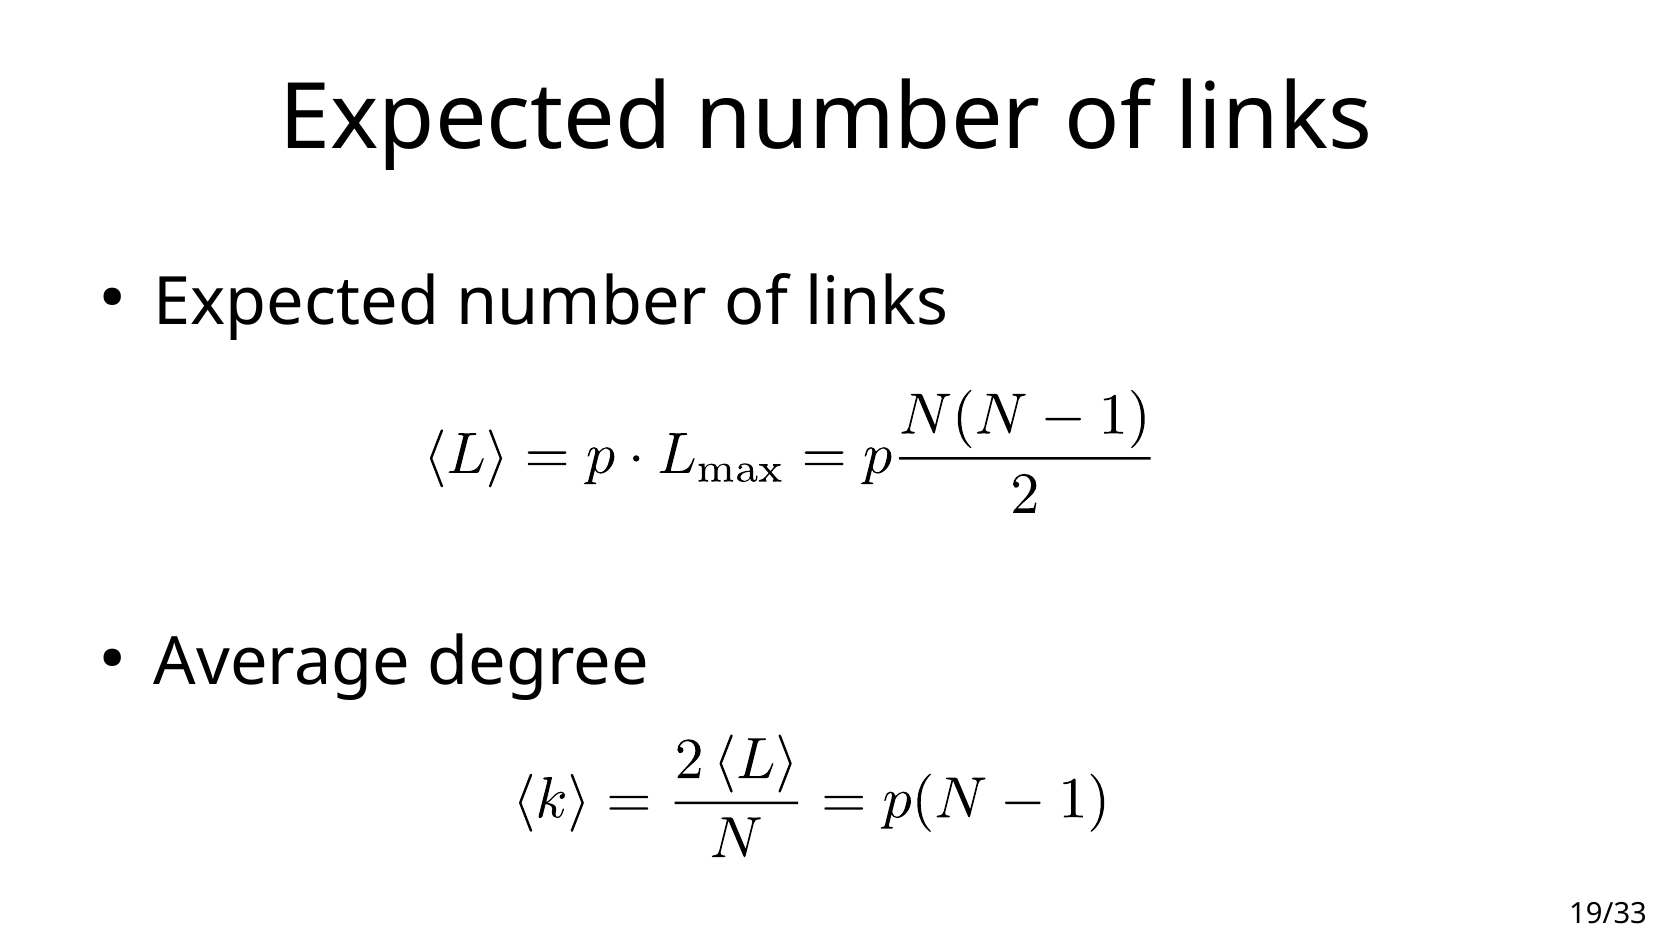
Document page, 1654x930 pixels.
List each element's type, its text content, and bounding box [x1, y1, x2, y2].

list Expected number of links Average degree [82, 252, 1571, 793]
title Expected number of links [82, 1, 1571, 225]
text_box [423, 389, 1151, 513]
text_box [512, 734, 1111, 858]
